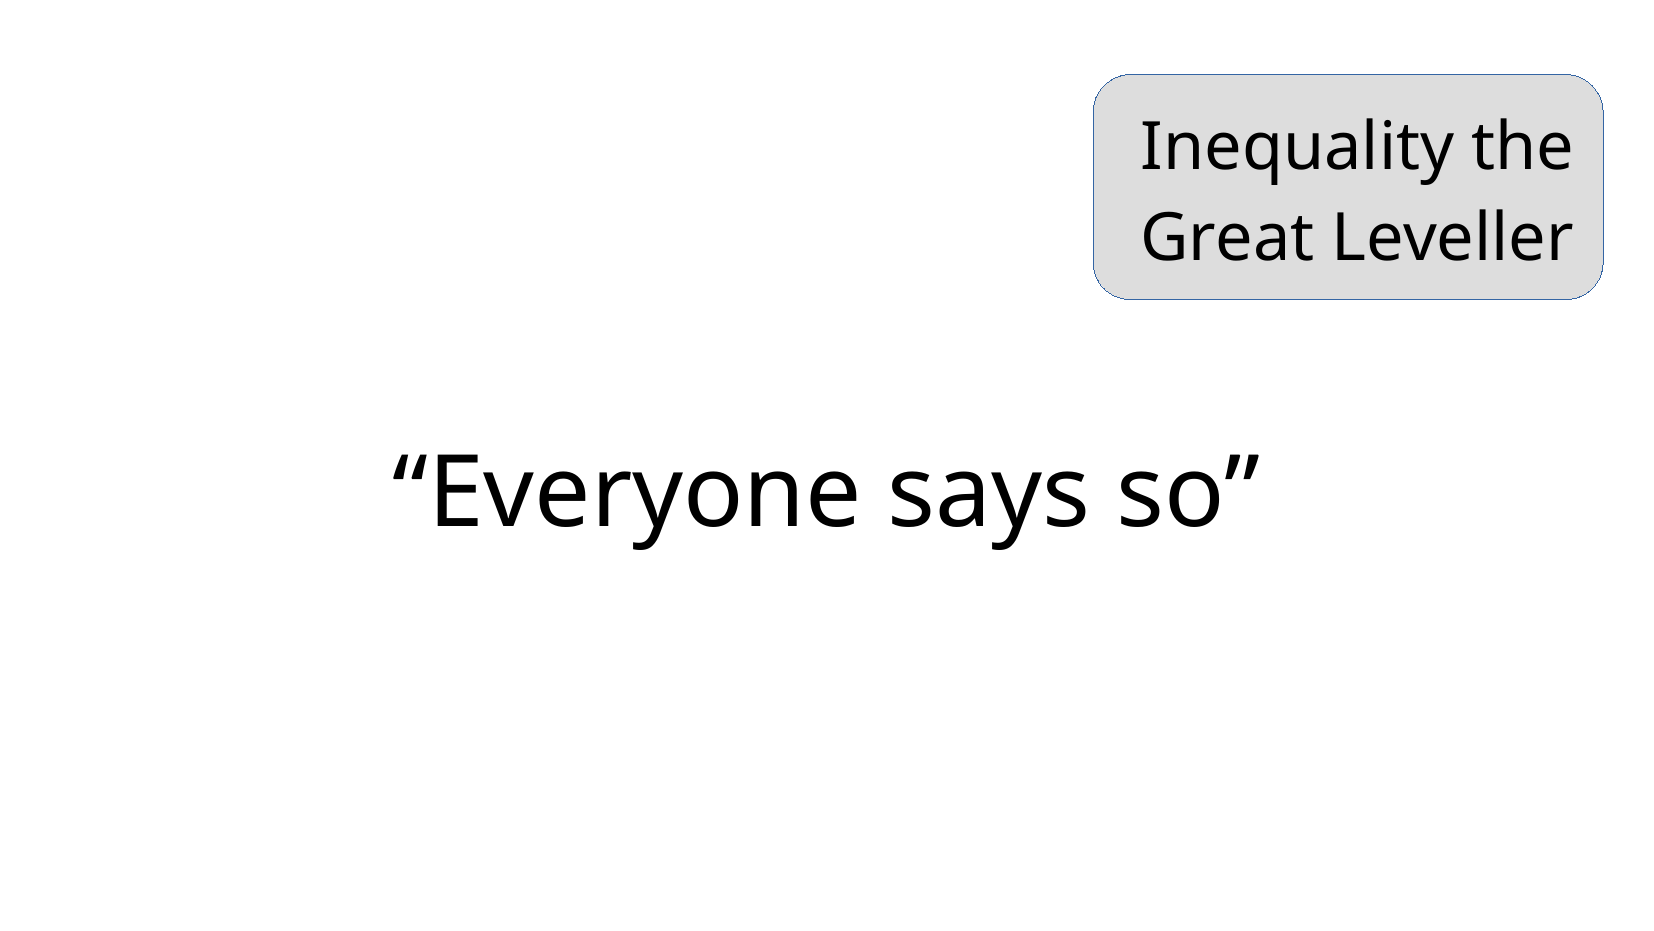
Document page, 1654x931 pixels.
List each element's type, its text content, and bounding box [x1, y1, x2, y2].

text_box [1093, 74, 1604, 300]
subtitle “Everyone says so” [82, 217, 1571, 758]
text_box Inequality the Great Leveller [1125, 90, 1591, 411]
text_box [480, 375, 676, 601]
